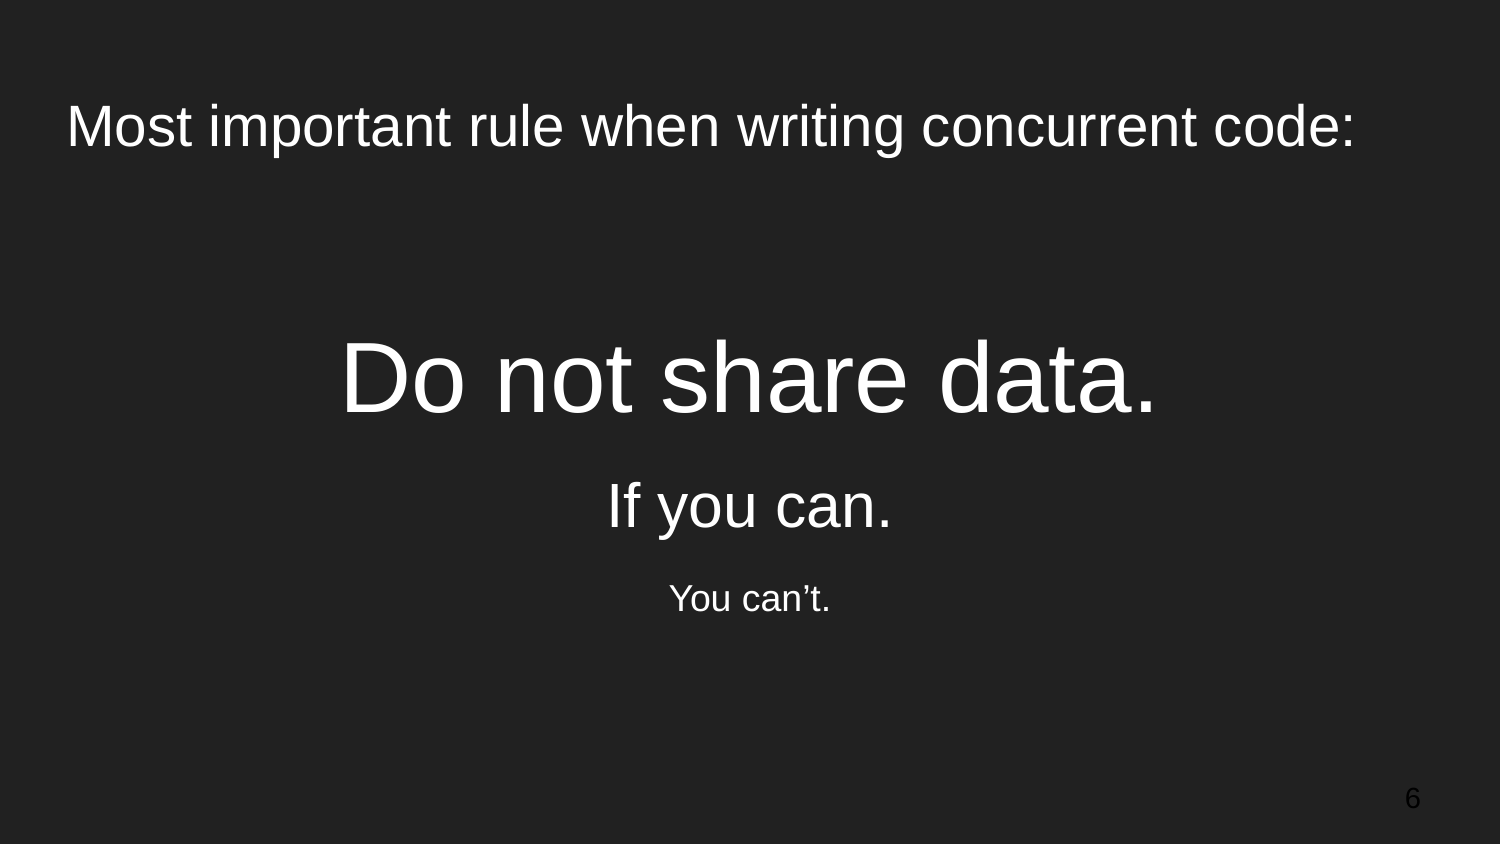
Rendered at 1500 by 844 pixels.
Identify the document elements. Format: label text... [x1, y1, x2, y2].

list Do not share data. If you can. You can’t. [51, 189, 1449, 750]
title Most important rule when writing concurrent code: [51, 72, 1449, 167]
slide_number <number> [1389, 764, 1480, 830]
